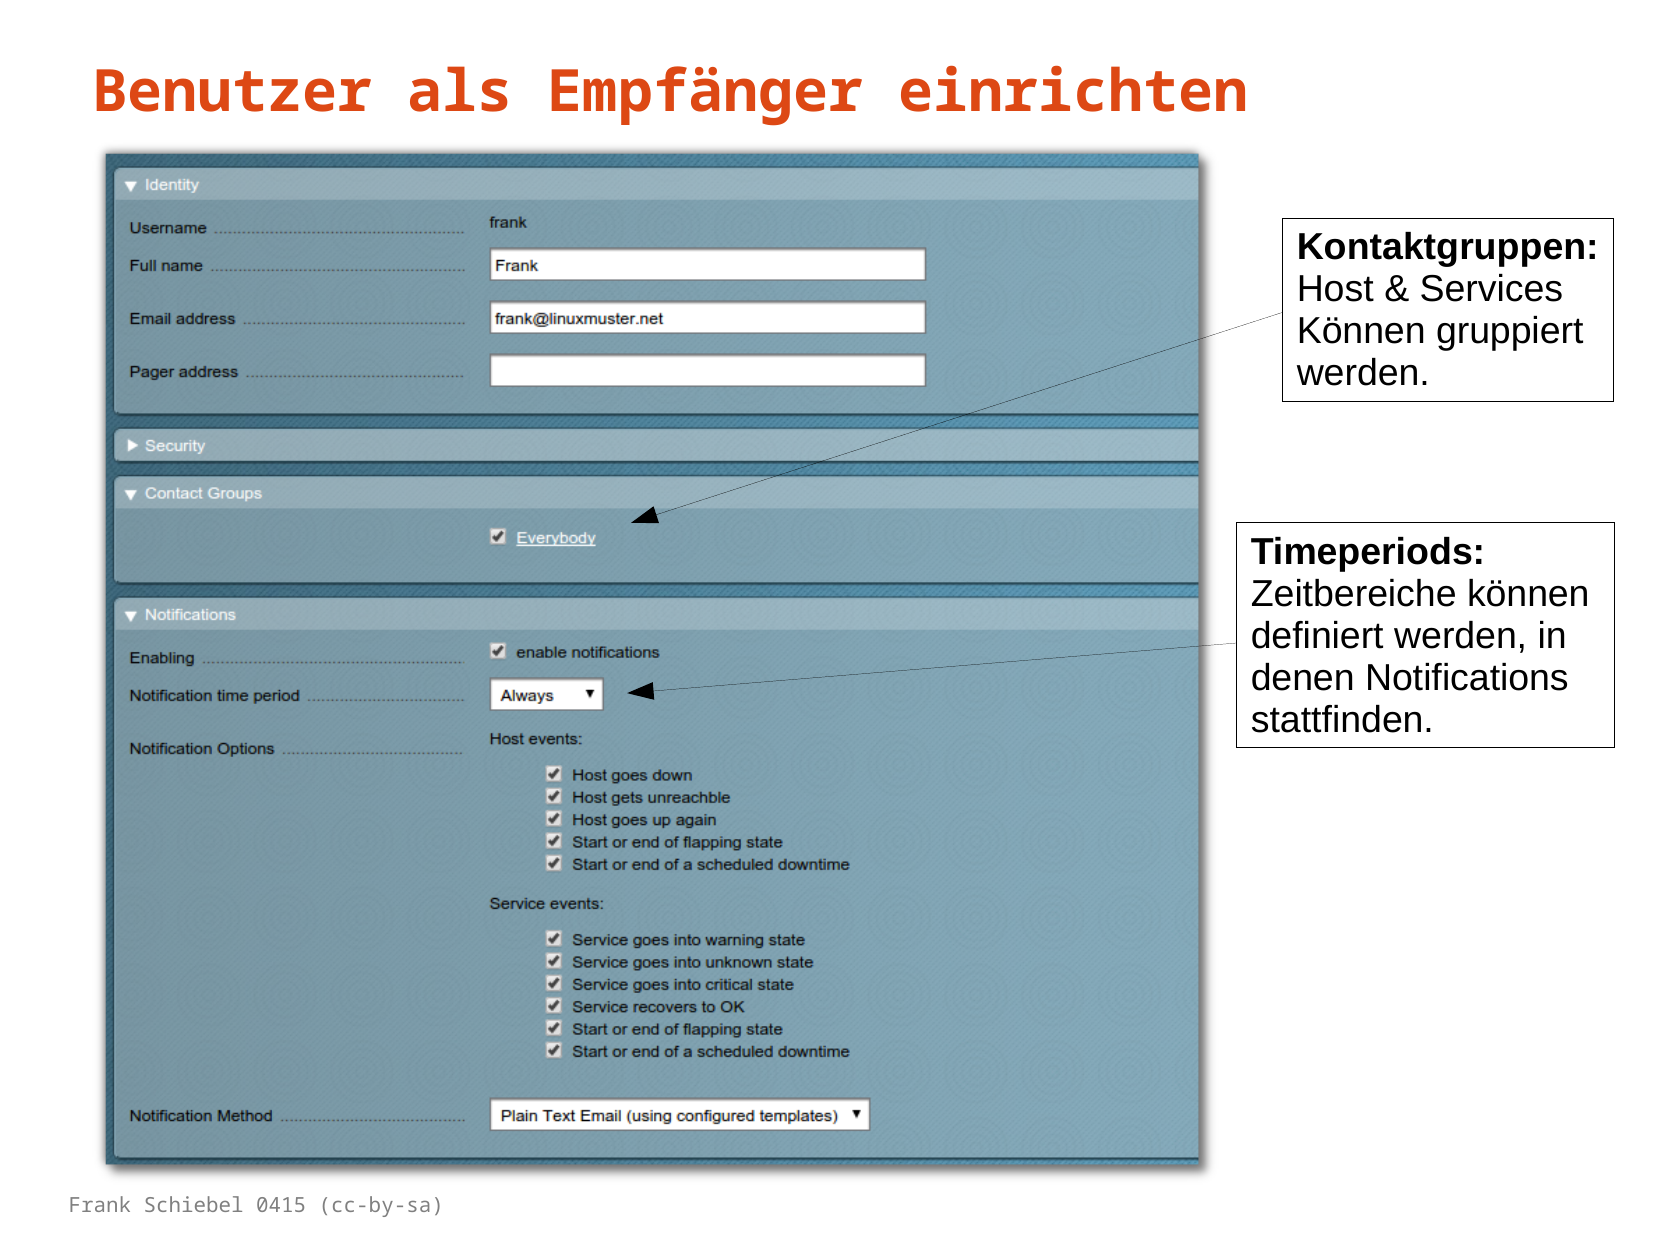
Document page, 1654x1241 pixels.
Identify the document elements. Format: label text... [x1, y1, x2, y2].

text_box Kontaktgruppen: Host & Services Können gruppiert werden. [1282, 218, 1614, 402]
picture [92, 140, 1221, 1187]
text_box Timeperiods: Zeitbereiche können definiert werden, in denen Notifications stattfinden. [1236, 522, 1615, 748]
text_box Benutzer als Empfänger einrichten [78, 42, 1465, 117]
